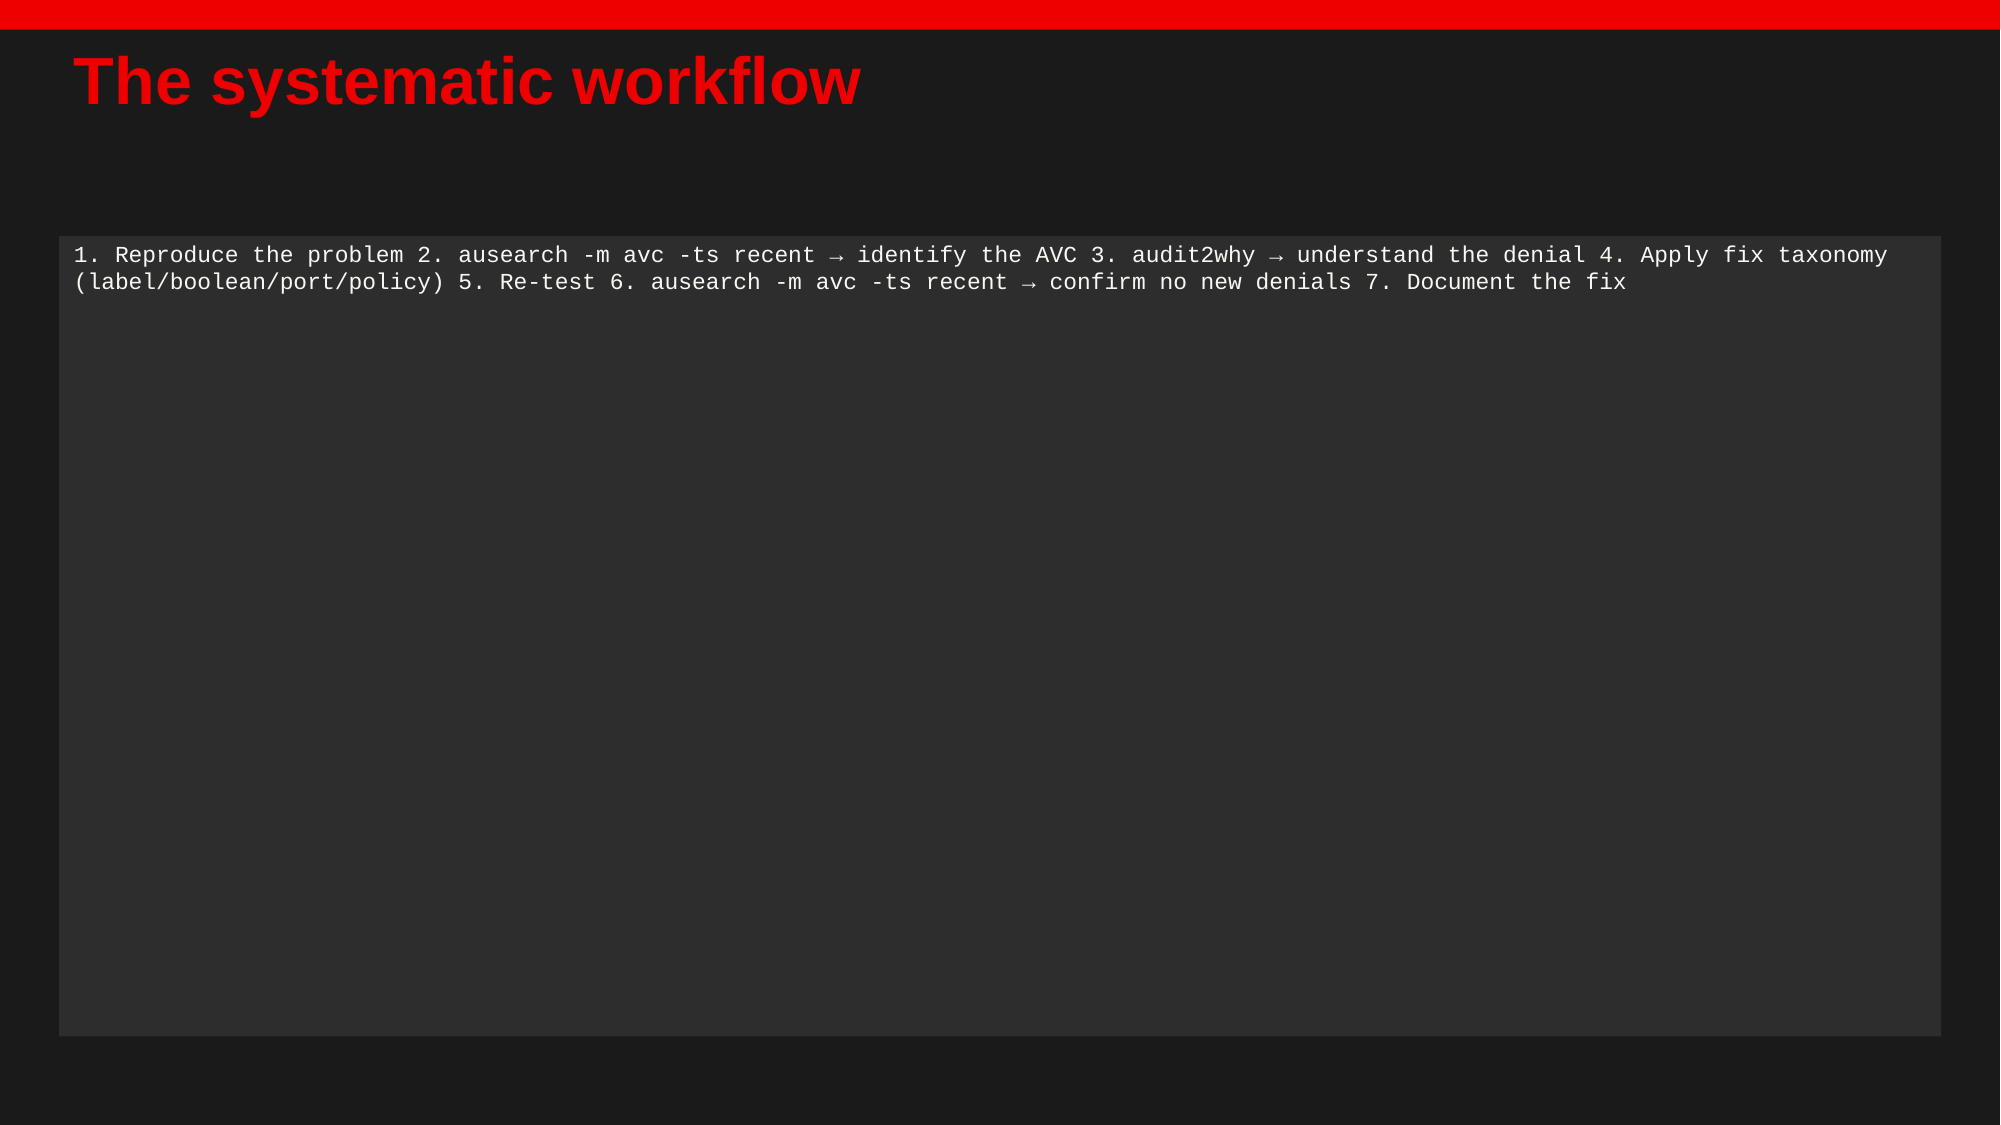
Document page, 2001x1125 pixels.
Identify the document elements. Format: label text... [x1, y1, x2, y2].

text_box [0, 0, 2001, 30]
text_box The systematic workflow [59, 36, 1942, 208]
text_box 1. Reproduce the problem 2. ausearch -m avc -ts recent → identify the AVC 3. audit2why → understand the denial 4. Apply fix taxonomy (label/boolean/port/policy) 5. Re-test 6. ausearch -m avc -ts recent → confirm no new denials 7. Document the fix [59, 236, 1942, 1037]
